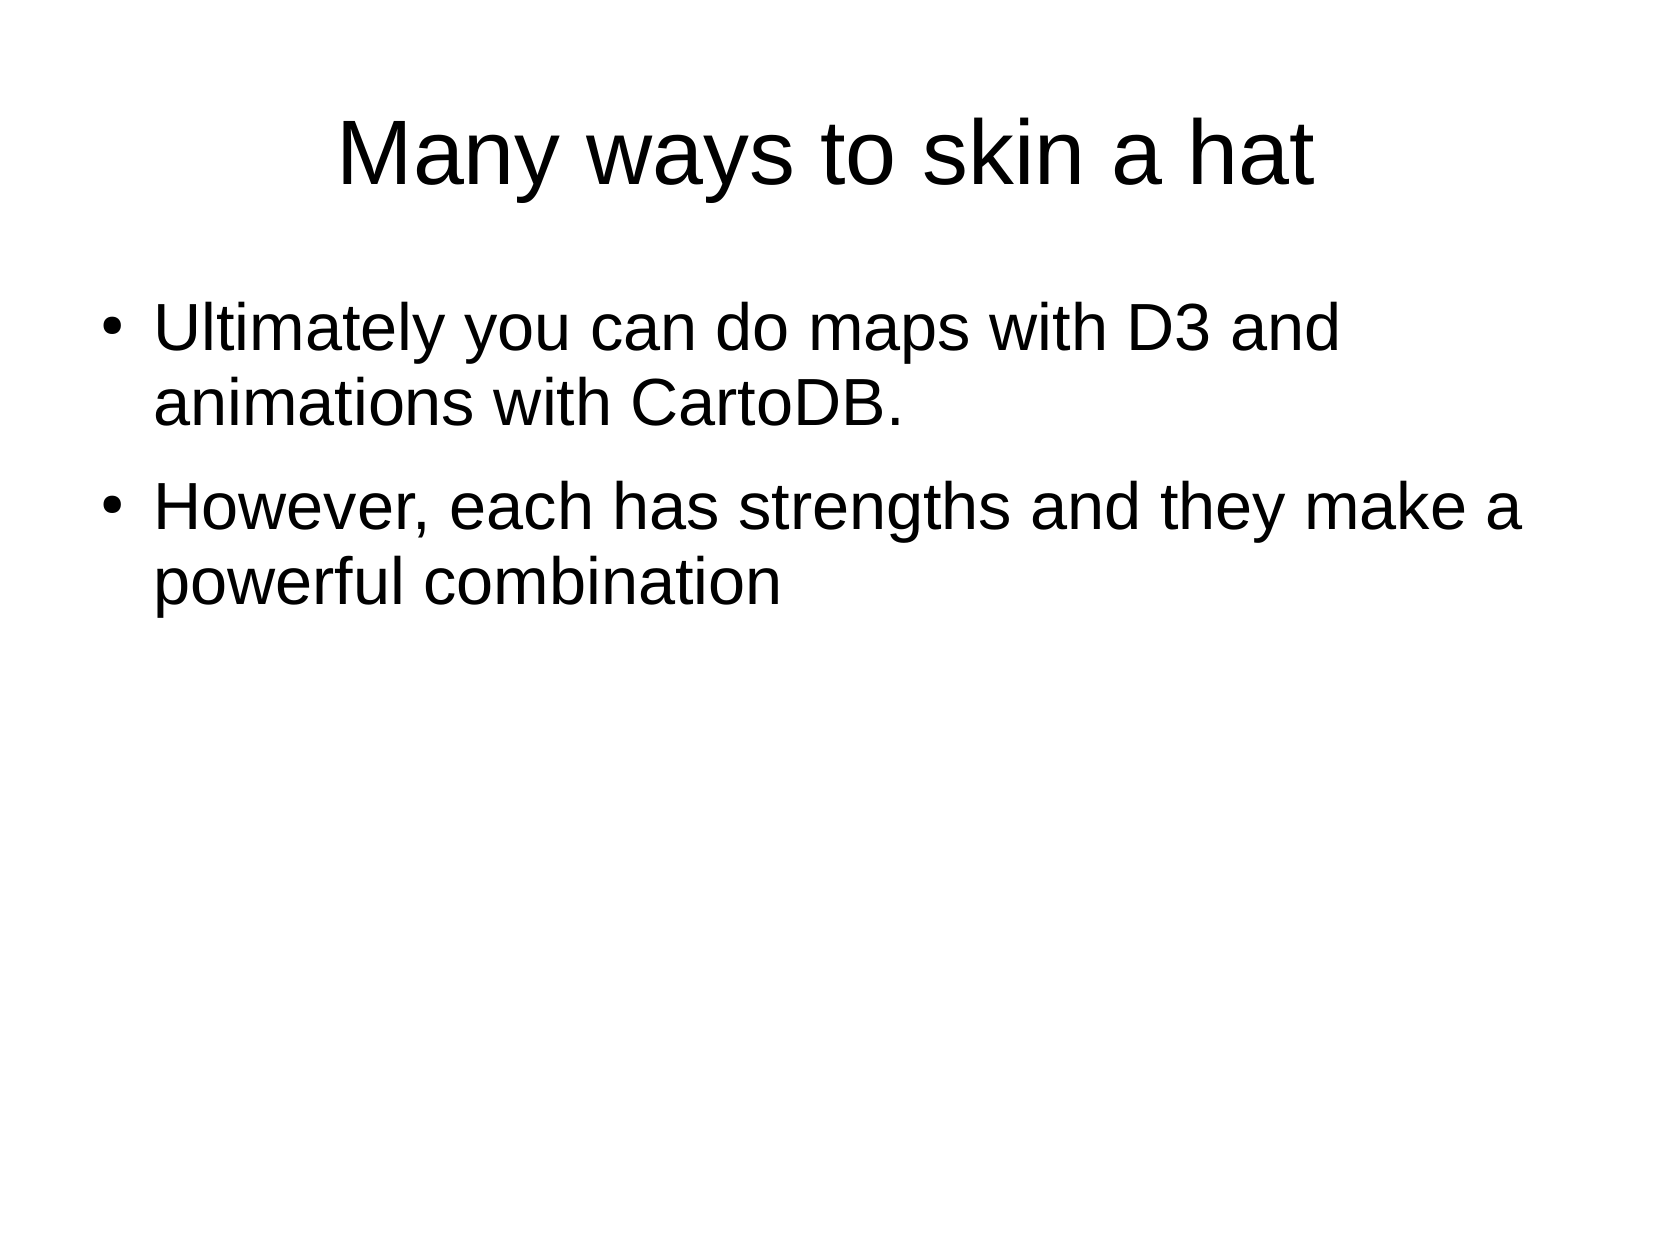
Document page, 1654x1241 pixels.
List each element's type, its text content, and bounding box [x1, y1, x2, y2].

list Ultimately you can do maps with D3 and animations with CartoDB. However, each has strengths and they make a powerful combination [82, 290, 1571, 1010]
title Many ways to skin a hat [82, 49, 1571, 257]
